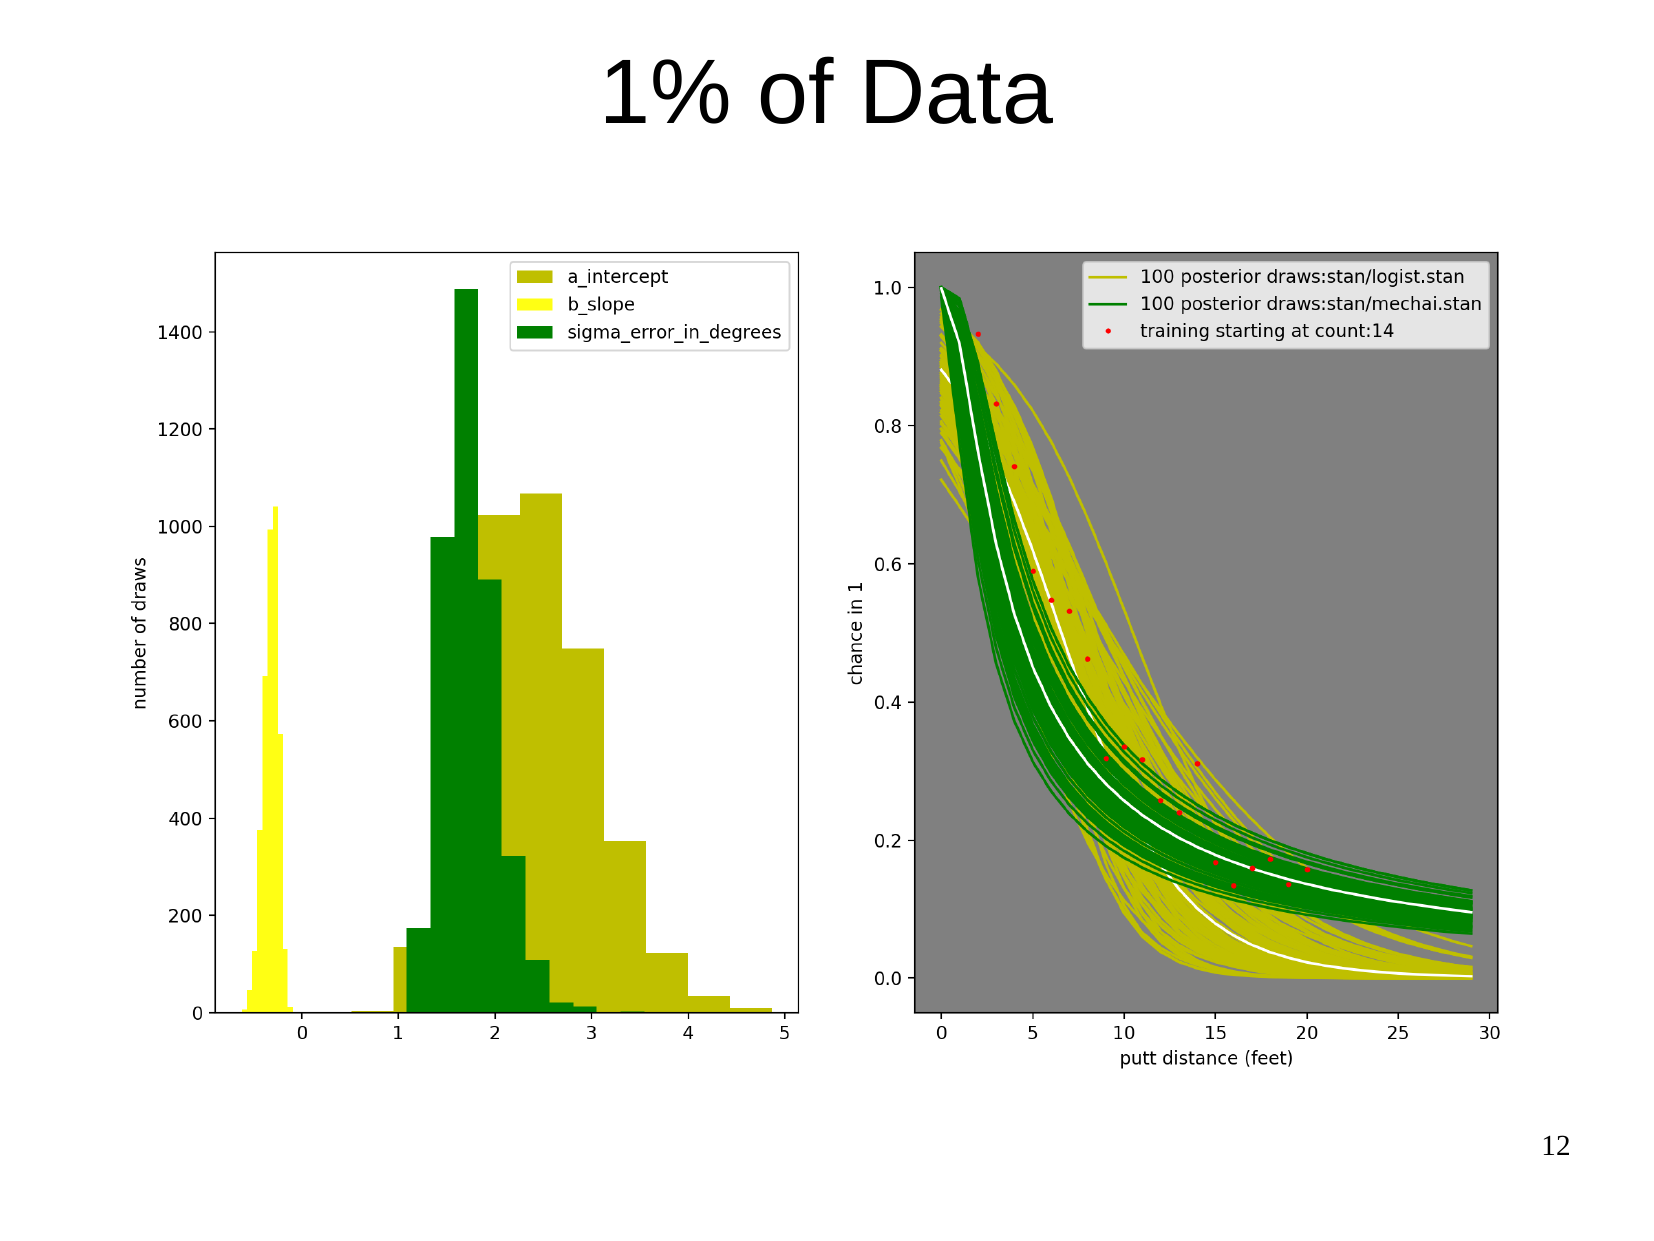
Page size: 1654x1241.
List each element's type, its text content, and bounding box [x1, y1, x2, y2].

title 1% of Data [82, 40, 1571, 134]
picture [8, 134, 1654, 1122]
